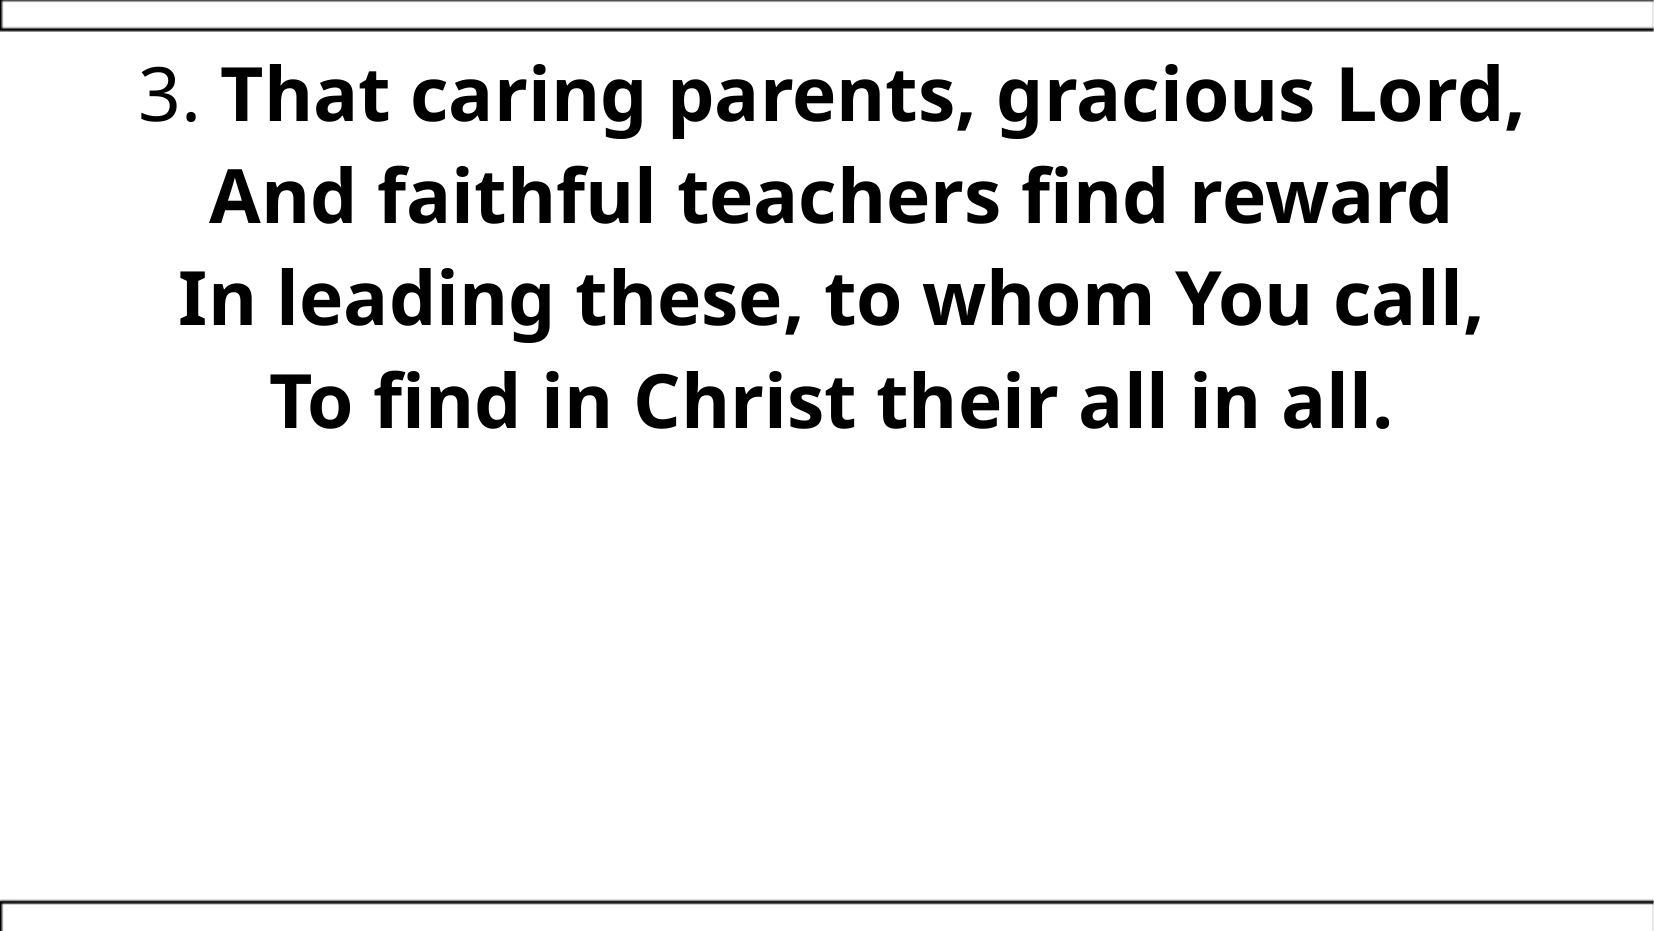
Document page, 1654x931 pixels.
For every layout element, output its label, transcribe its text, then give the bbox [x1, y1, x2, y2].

text_box 3. That caring parents, gracious Lord, And faithful teachers find reward In leading these, to whom You call, To find in Christ their all in all. [105, 33, 1561, 448]
picture [0, 0, 1654, 931]
